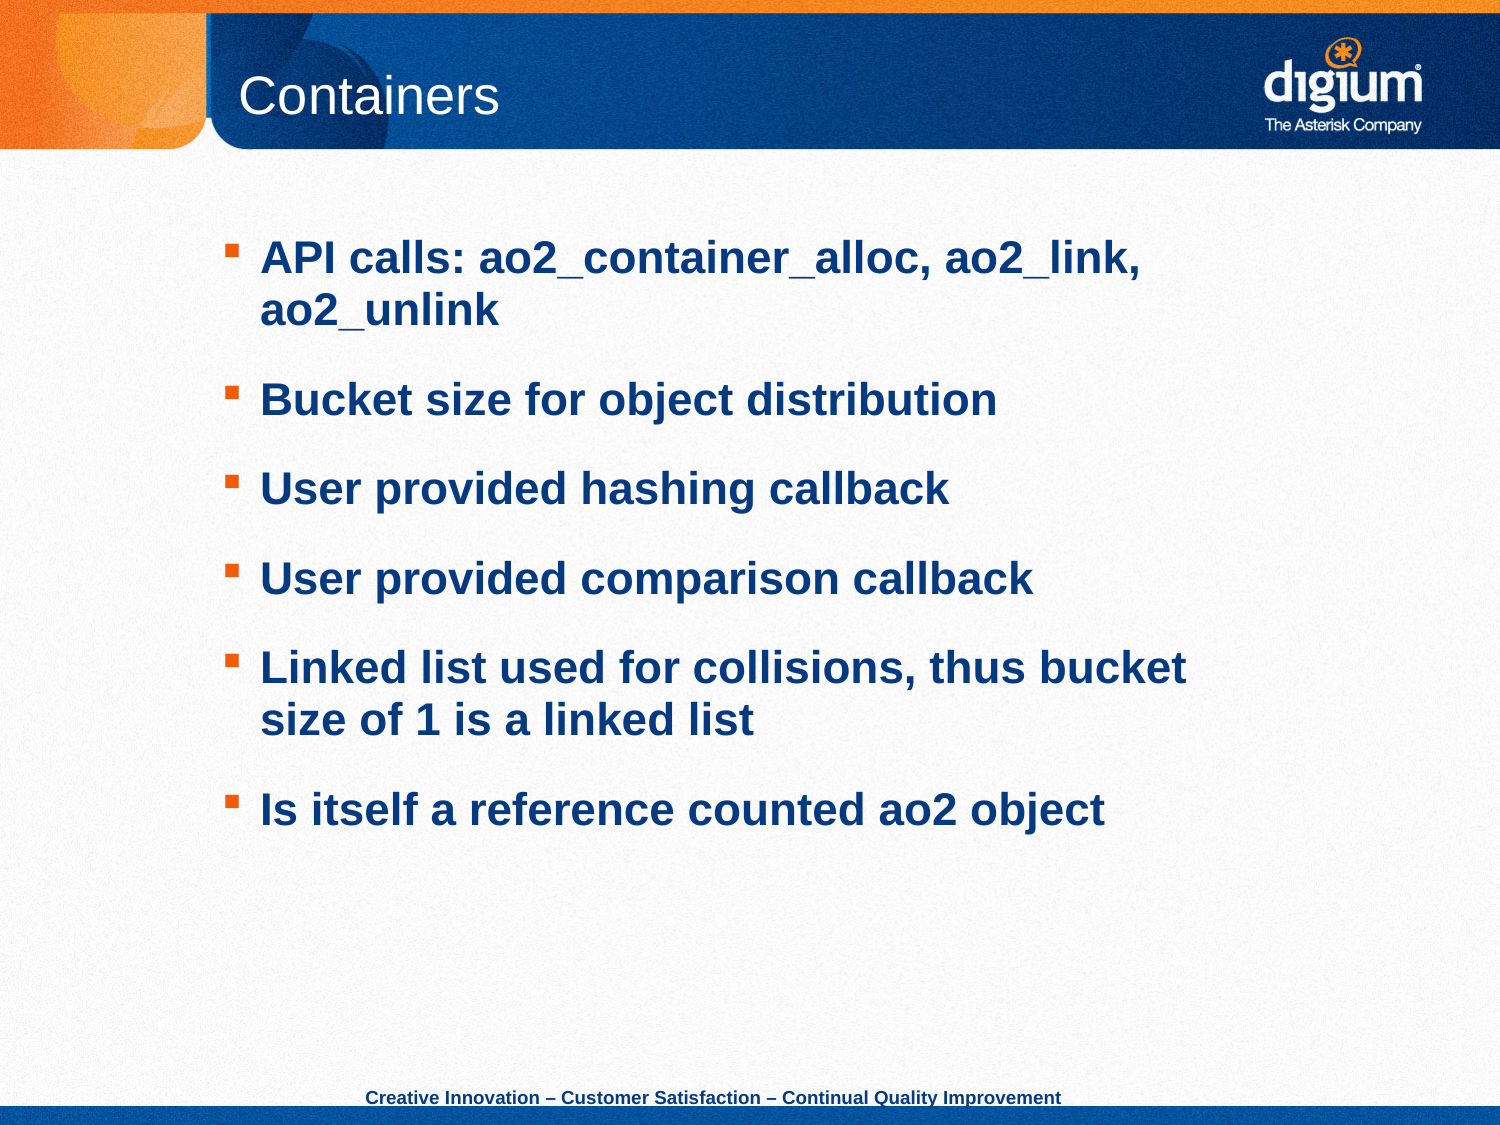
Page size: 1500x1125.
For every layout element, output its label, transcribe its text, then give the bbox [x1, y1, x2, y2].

list API calls: ao2_container_alloc, ao2_link, ao2_unlink Bucket size for object distribution User provided hashing callback User provided comparison callback Linked list used for collisions, thus bucket size of 1 is a linked list Is itself a reference counted ao2 object [206, 224, 1301, 967]
picture [0, 0, 1500, 1125]
title Containers [238, 27, 1243, 127]
